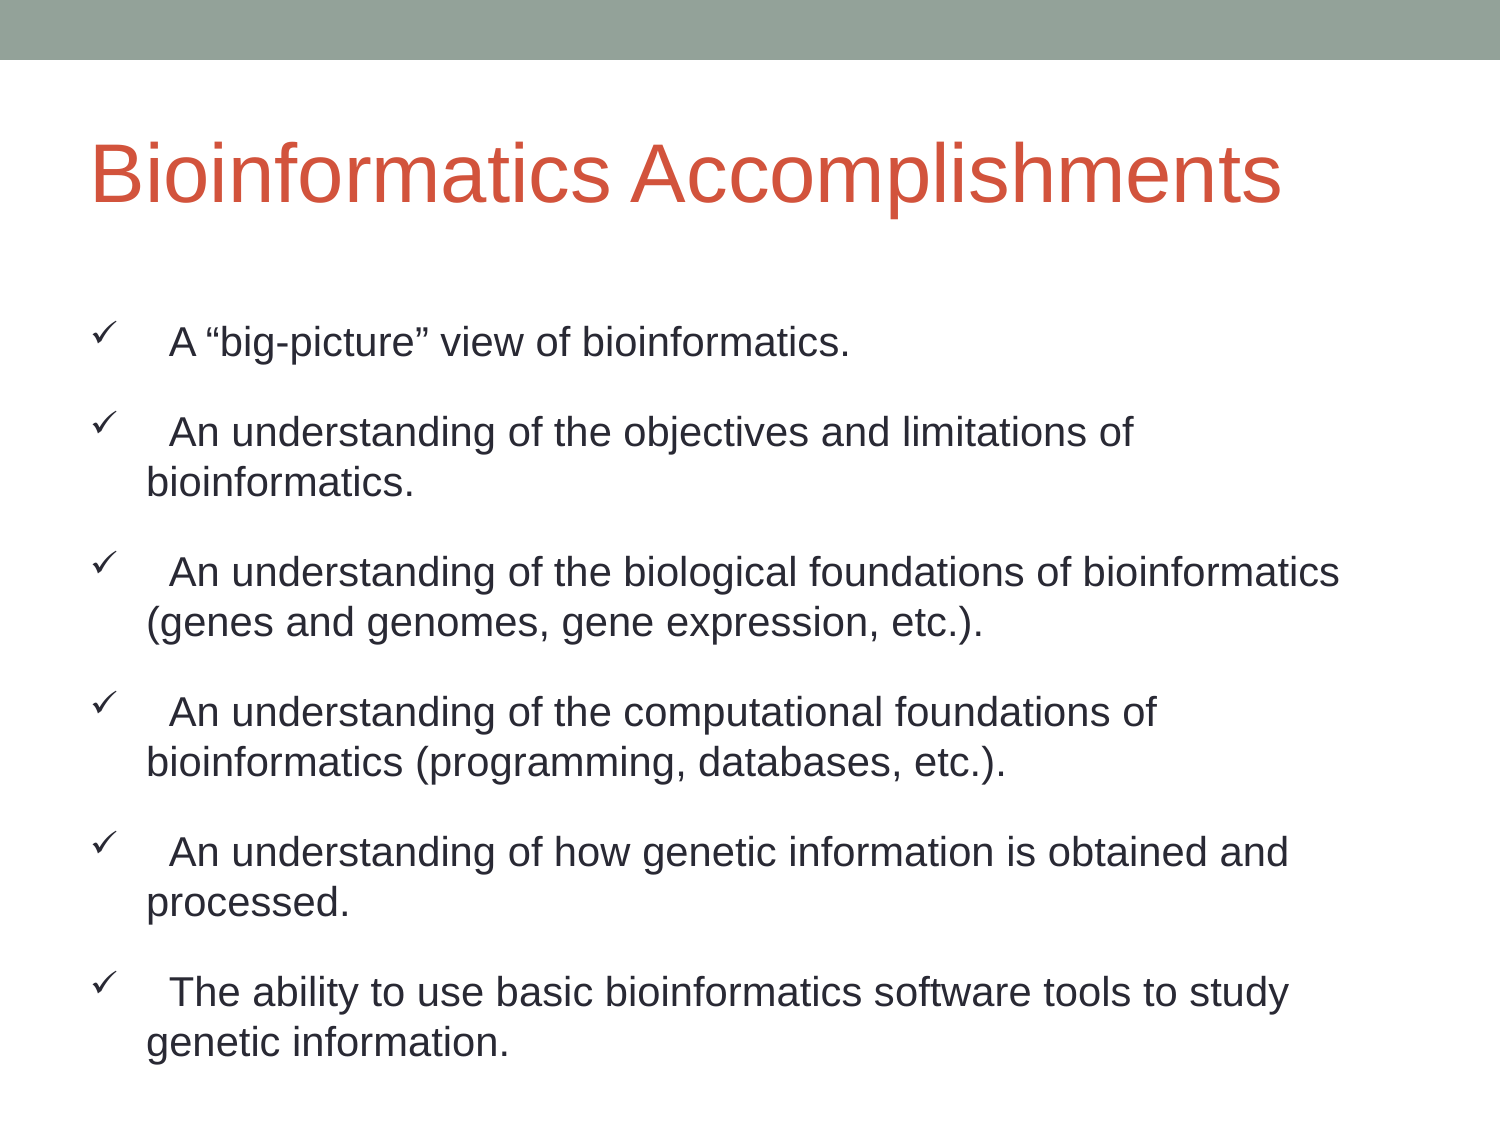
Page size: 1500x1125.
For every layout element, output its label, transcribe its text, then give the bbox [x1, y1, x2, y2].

text_box Bioinformatics Accomplishments [74, 87, 1425, 250]
text_box A “big-picture” view of bioinformatics. An understanding of the objectives and limitations of bioinformatics. An understanding of the biological foundations of bioinformatics (genes and genomes, gene expression, etc.). An understanding of the computational foundations of bioinformatics (programming, databases, etc.). An understanding of how genetic information is obtained and processed. The ability to use basic bioinformatics software tools to study genetic information. [74, 262, 1425, 1063]
